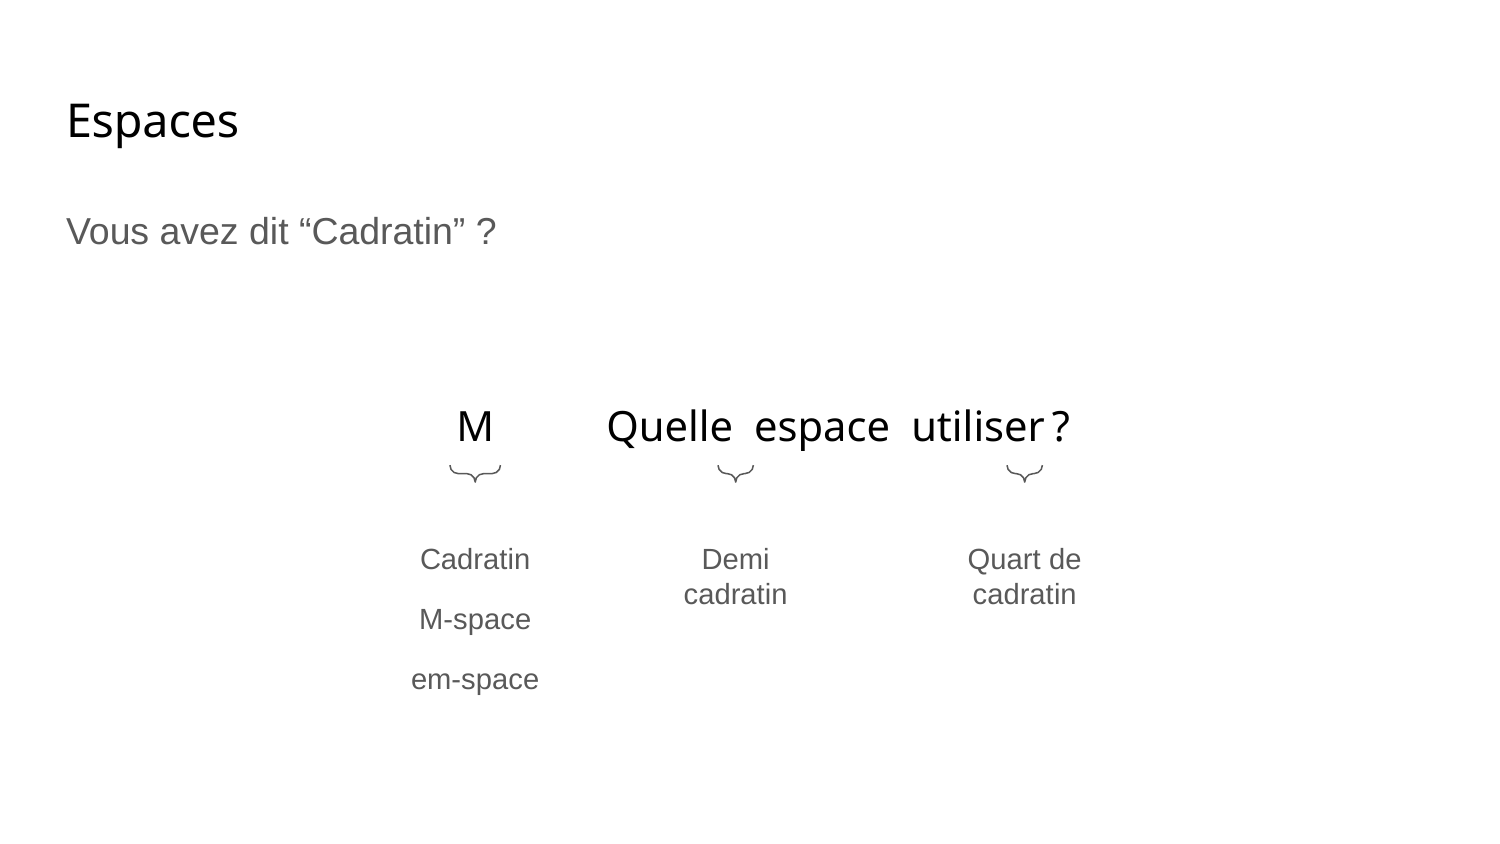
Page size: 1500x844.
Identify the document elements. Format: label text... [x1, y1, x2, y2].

text_box M Quelle espace utiliser ? [441, 384, 1095, 465]
title Espaces [51, 72, 1449, 167]
text_box Cadratin M-space em-space [374, 525, 576, 710]
list Vous avez dit “Cadratin” ? [51, 189, 1449, 750]
text_box Quart de cadratin [924, 525, 1126, 626]
text_box Demi cadratin [635, 525, 837, 626]
